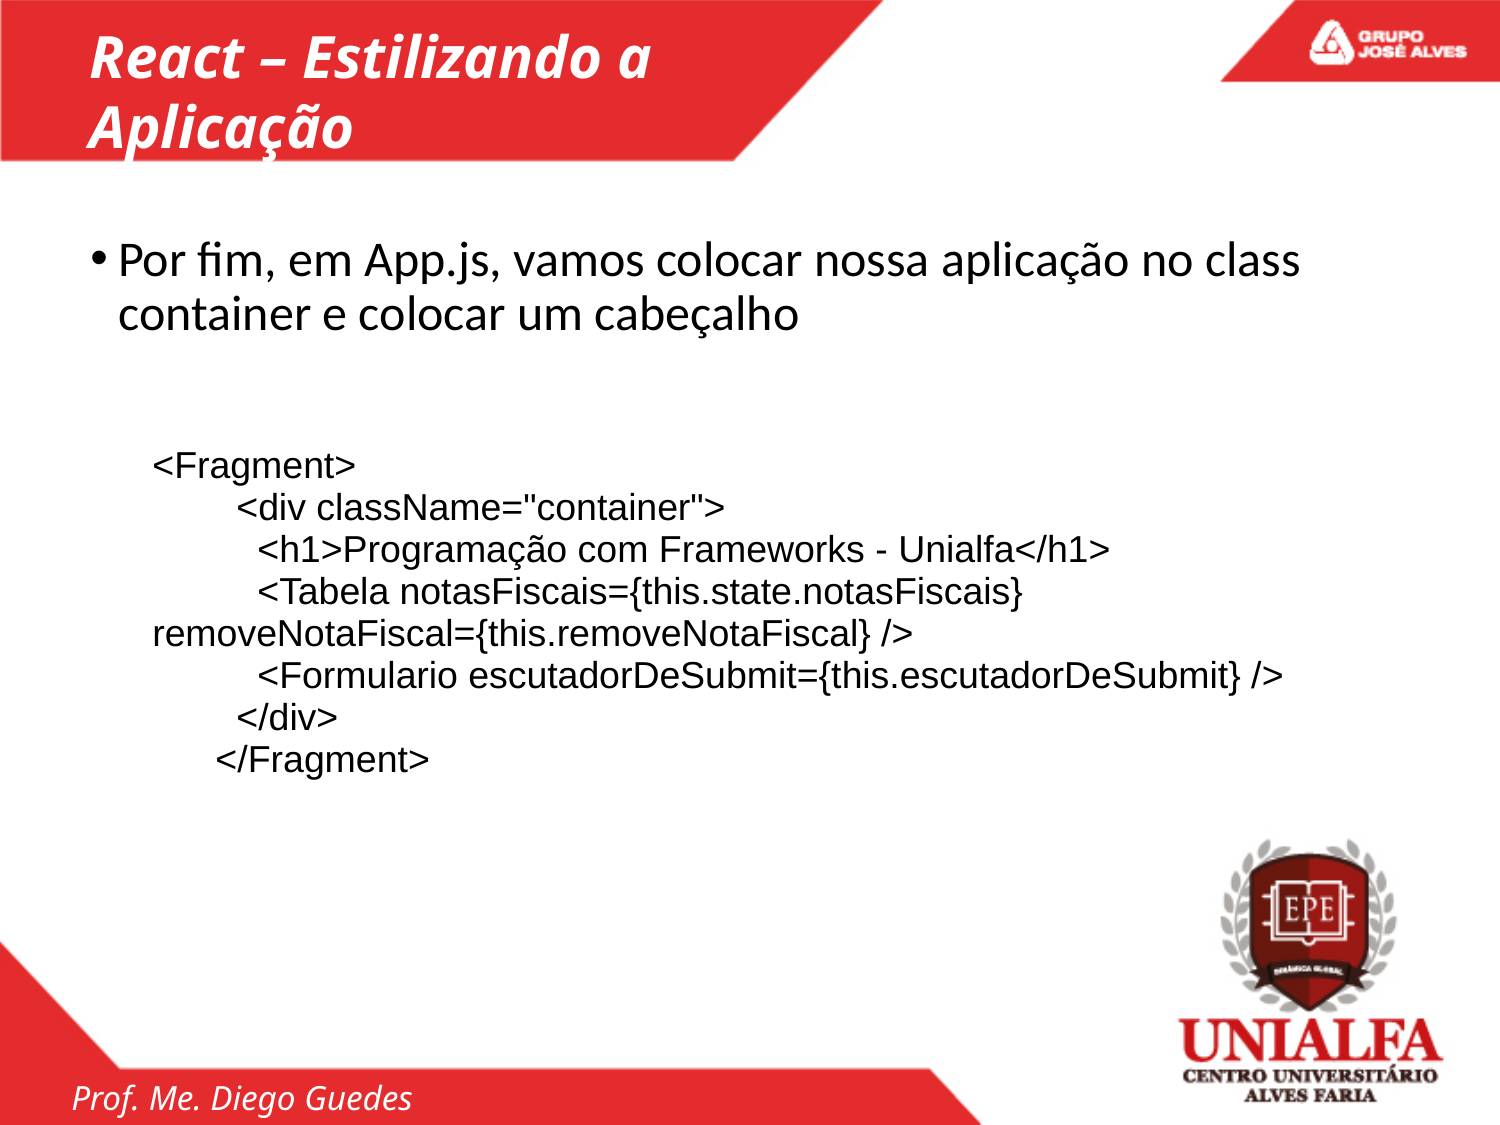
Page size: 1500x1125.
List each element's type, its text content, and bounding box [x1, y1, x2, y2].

text_box <Fragment> <div className="container"> <h1>Programação com Frameworks - Unialfa</h1> <Tabela notasFiscais={this.state.notasFiscais} removeNotaFiscal={this.removeNotaFiscal} /> <Formulario escutadorDeSubmit={this.escutadorDeSubmit} /> </div> </Fragment> [137, 437, 1300, 826]
list Por fim, em App.js, vamos colocar nossa aplicação no class container e colocar um cabeçalho [75, 226, 1453, 934]
text_box React – Estilizando a Aplicação [75, 12, 740, 168]
picture [0, 0, 1500, 1125]
text_box Prof. Me. Diego Guedes [56, 1070, 711, 1125]
